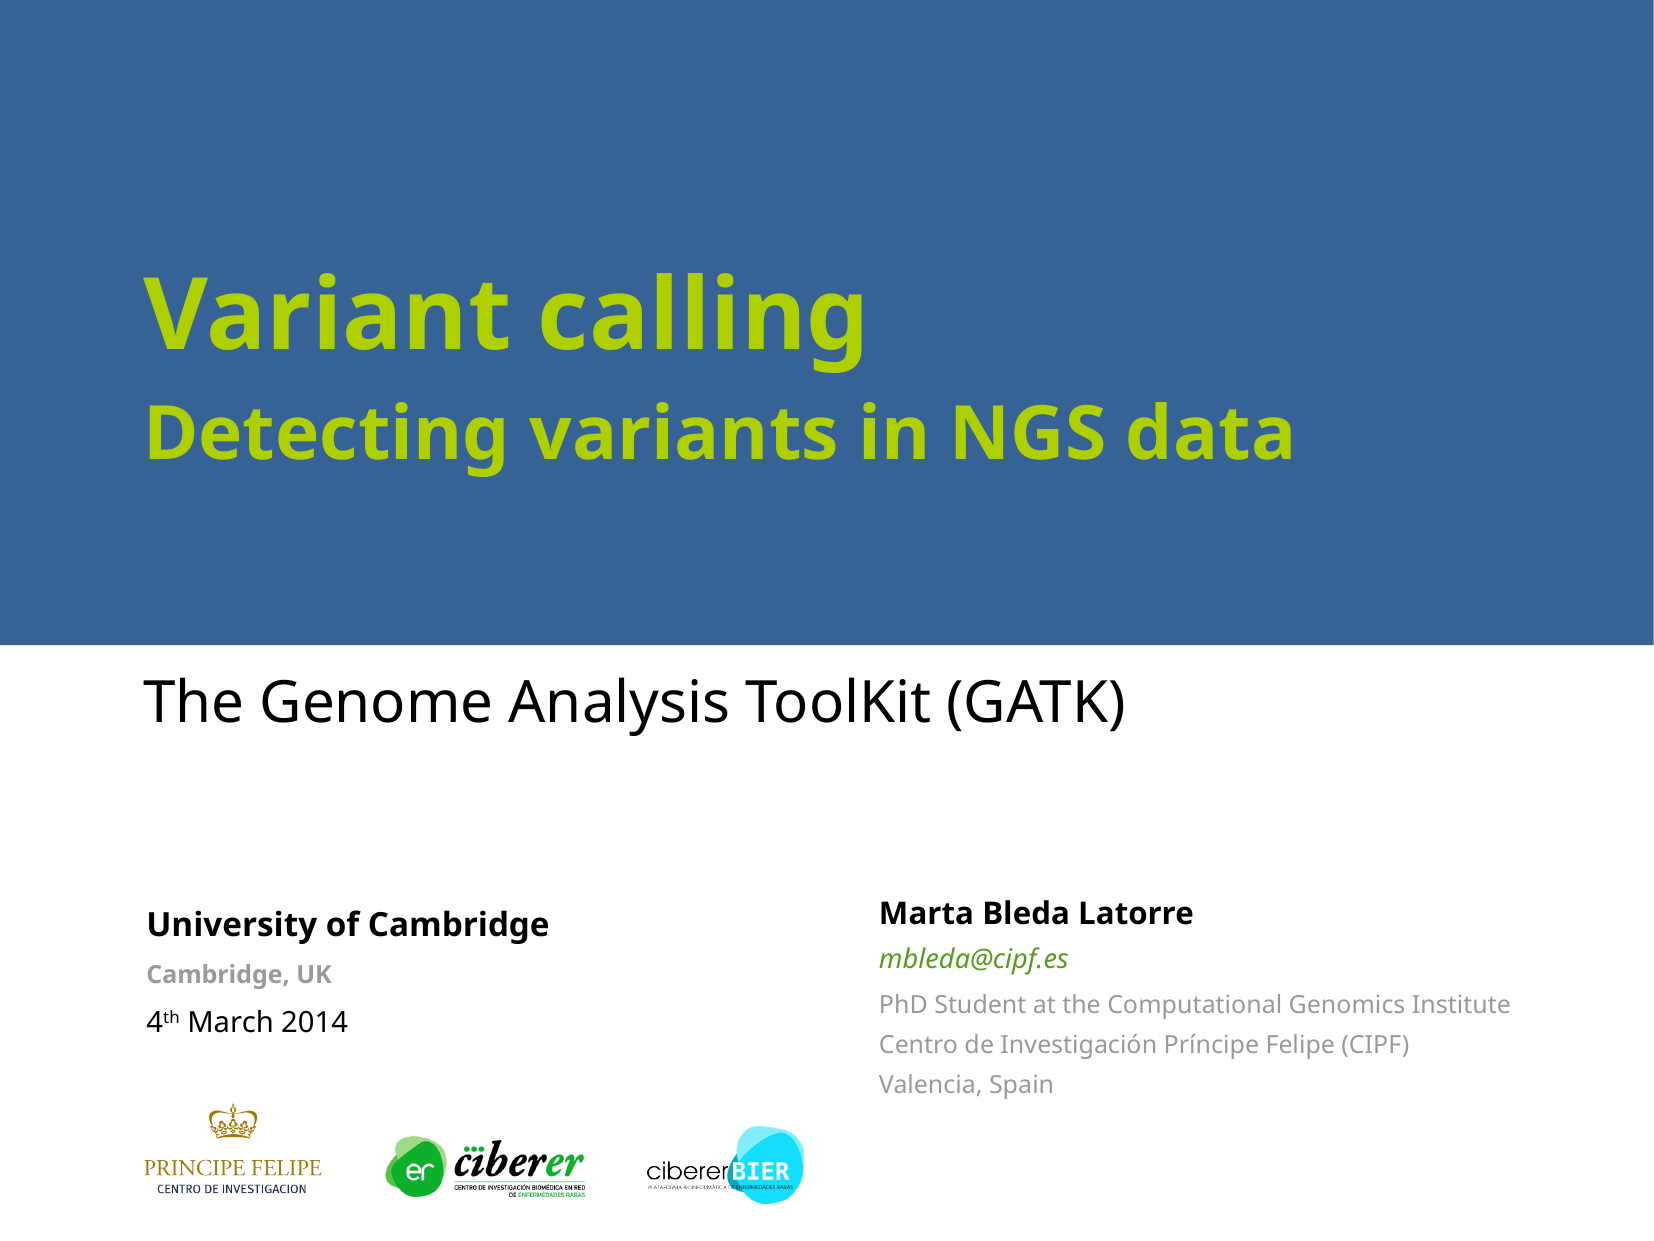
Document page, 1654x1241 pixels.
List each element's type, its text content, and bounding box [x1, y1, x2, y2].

text_box University of Cambridge Cambridge, UK 4th March 2014 [131, 893, 737, 1046]
title Variant calling Detecting variants in NGS data [143, 258, 1480, 466]
list The Genome Analysis ToolKit (GATK) [143, 659, 1599, 1241]
picture [647, 1126, 804, 1204]
picture [385, 1136, 585, 1197]
picture [143, 1103, 323, 1194]
